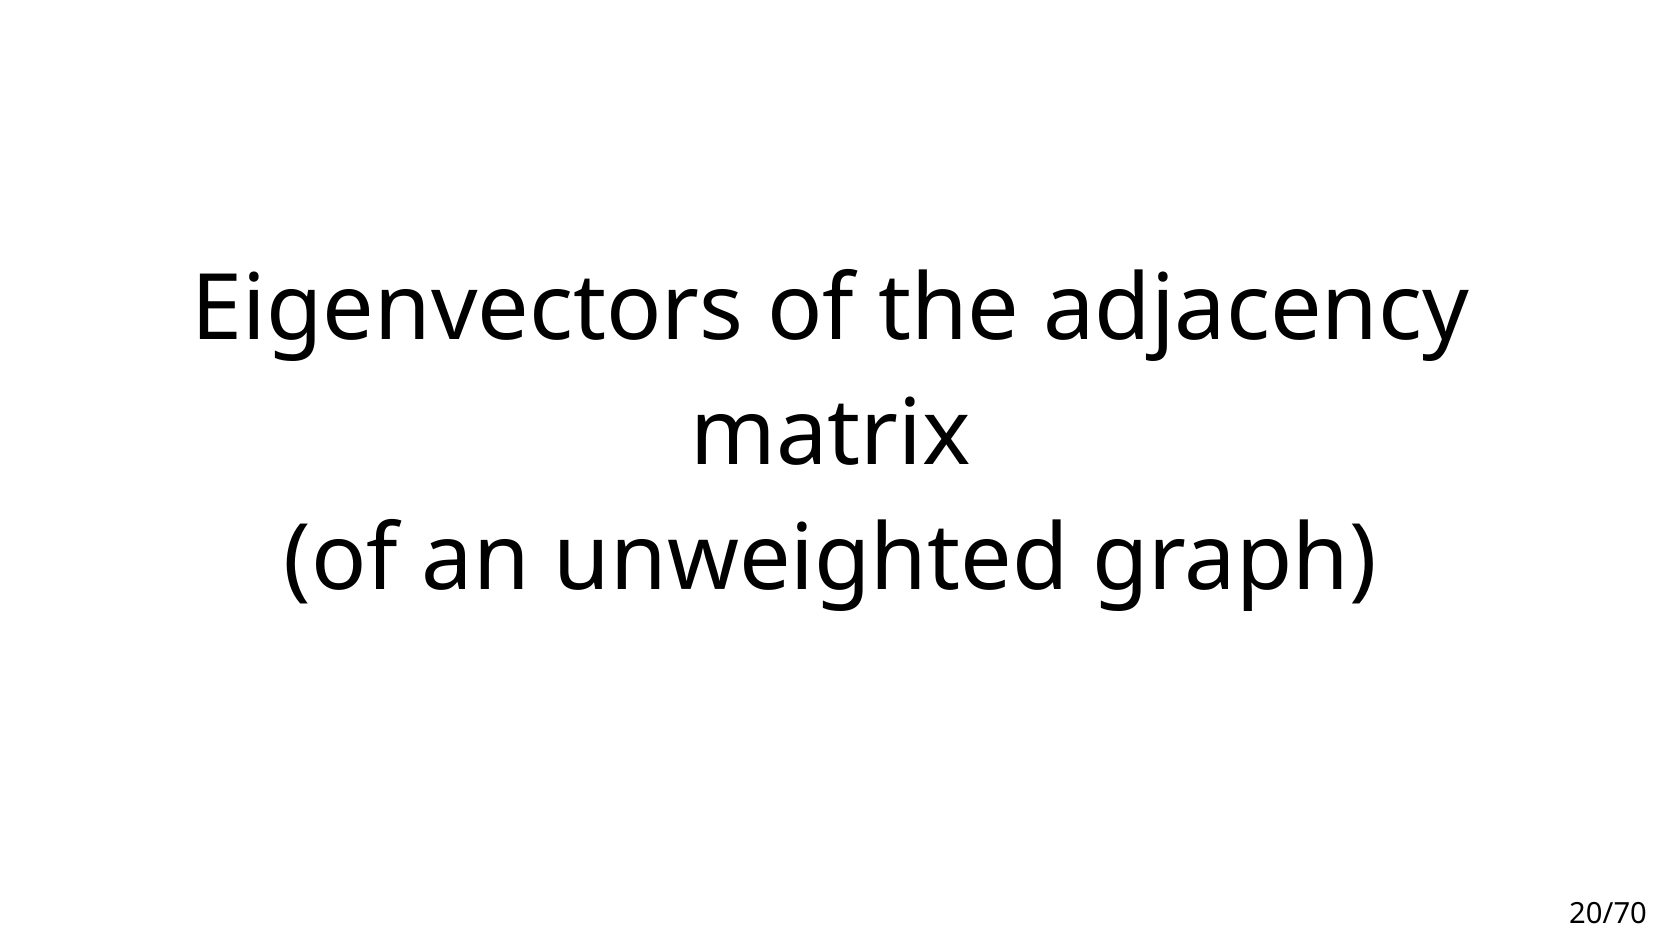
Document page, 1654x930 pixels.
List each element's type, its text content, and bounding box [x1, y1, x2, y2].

title Eigenvectors of the adjacency matrix (of an unweighted graph) [86, 299, 1576, 558]
